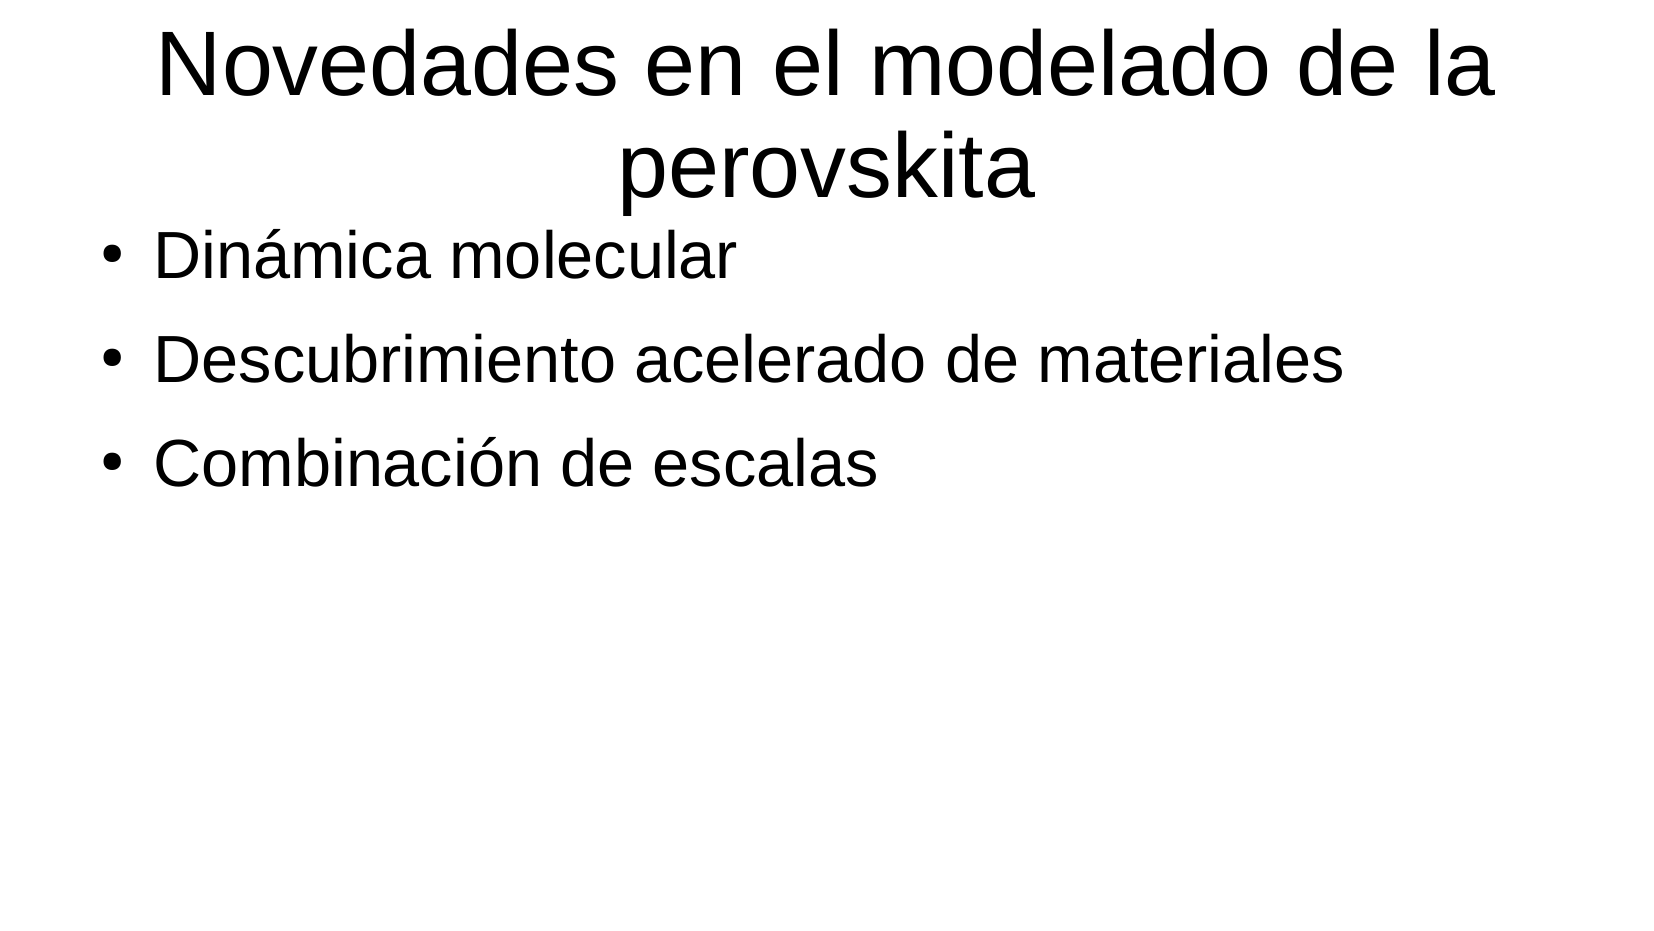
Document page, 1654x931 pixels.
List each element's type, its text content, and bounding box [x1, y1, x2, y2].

list Dinámica molecular Descubrimiento acelerado de materiales Combinación de escalas [82, 217, 1571, 758]
title Novedades en el modelado de la perovskita [82, 12, 1571, 217]
